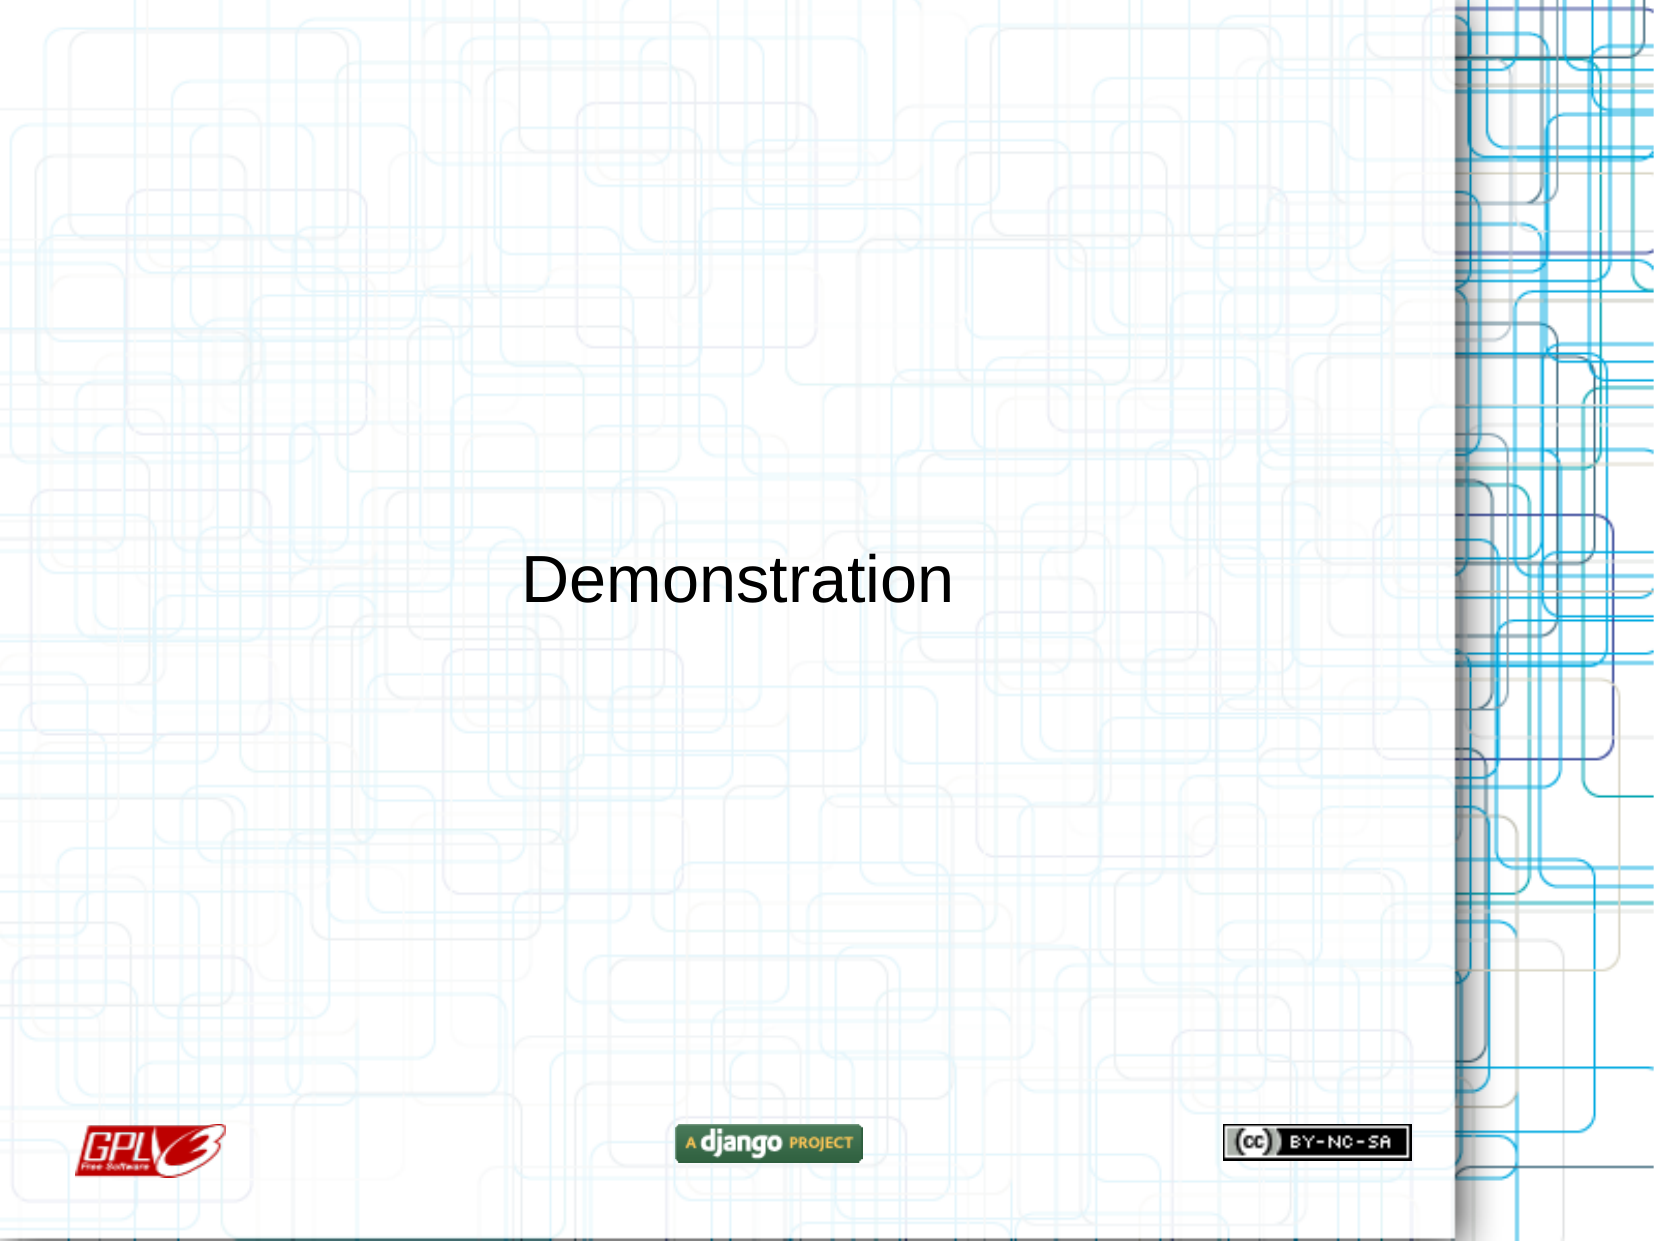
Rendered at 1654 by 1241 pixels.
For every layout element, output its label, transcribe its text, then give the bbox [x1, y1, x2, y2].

subtitle Demonstration [59, 49, 1418, 1109]
picture [0, 0, 1654, 1241]
